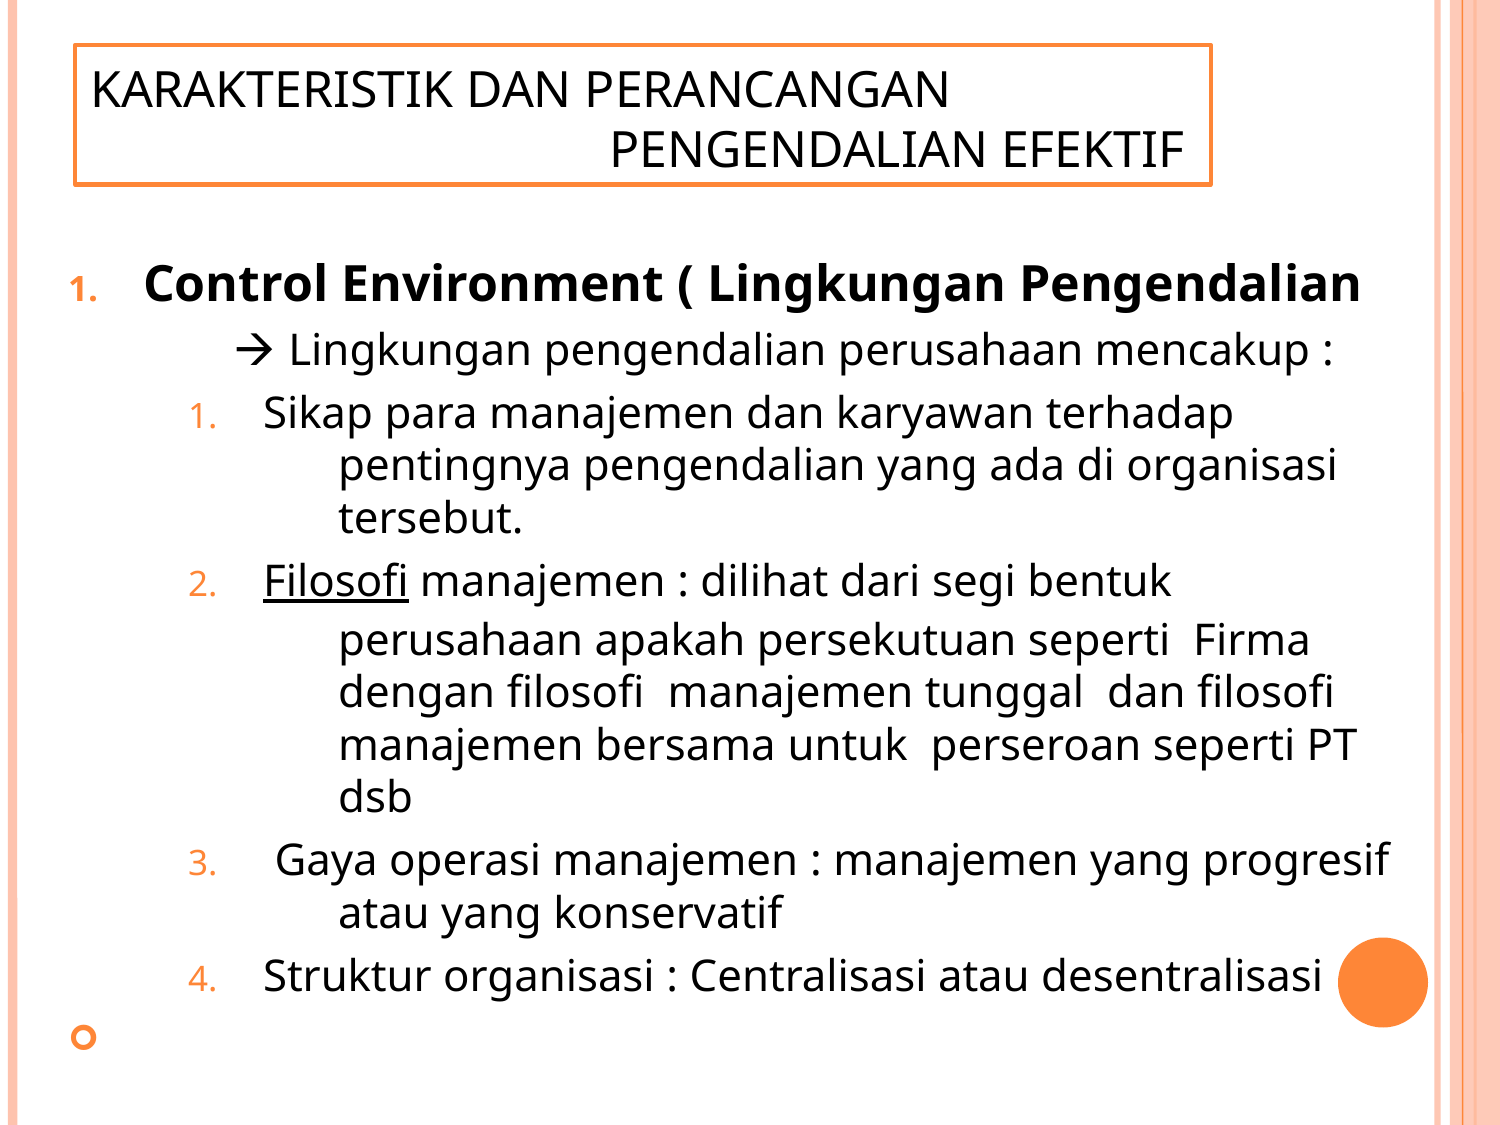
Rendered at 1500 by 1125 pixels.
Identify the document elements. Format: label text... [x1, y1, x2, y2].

title Karakteristik dan Perancangan pengendalian efektif [75, 45, 1211, 185]
list Control Environment ( Lingkungan Pengendalian  Lingkungan pengendalian perusahaan mencakup : Sikap para manajemen dan karyawan terhadap pentingnya pengendalian yang ada di organisasi tersebut. Filosofi manajemen : dilihat dari segi bentuk perusahaan apakah persekutuan seperti Firma dengan filosofi manajemen tunggal dan filosofi manajemen bersama untuk perseroan seperti PT dsb Gaya operasi manajemen : manajemen yang progresif atau yang konservatif Struktur organisasi : Centralisasi atau desentralisasi [53, 243, 1424, 1012]
